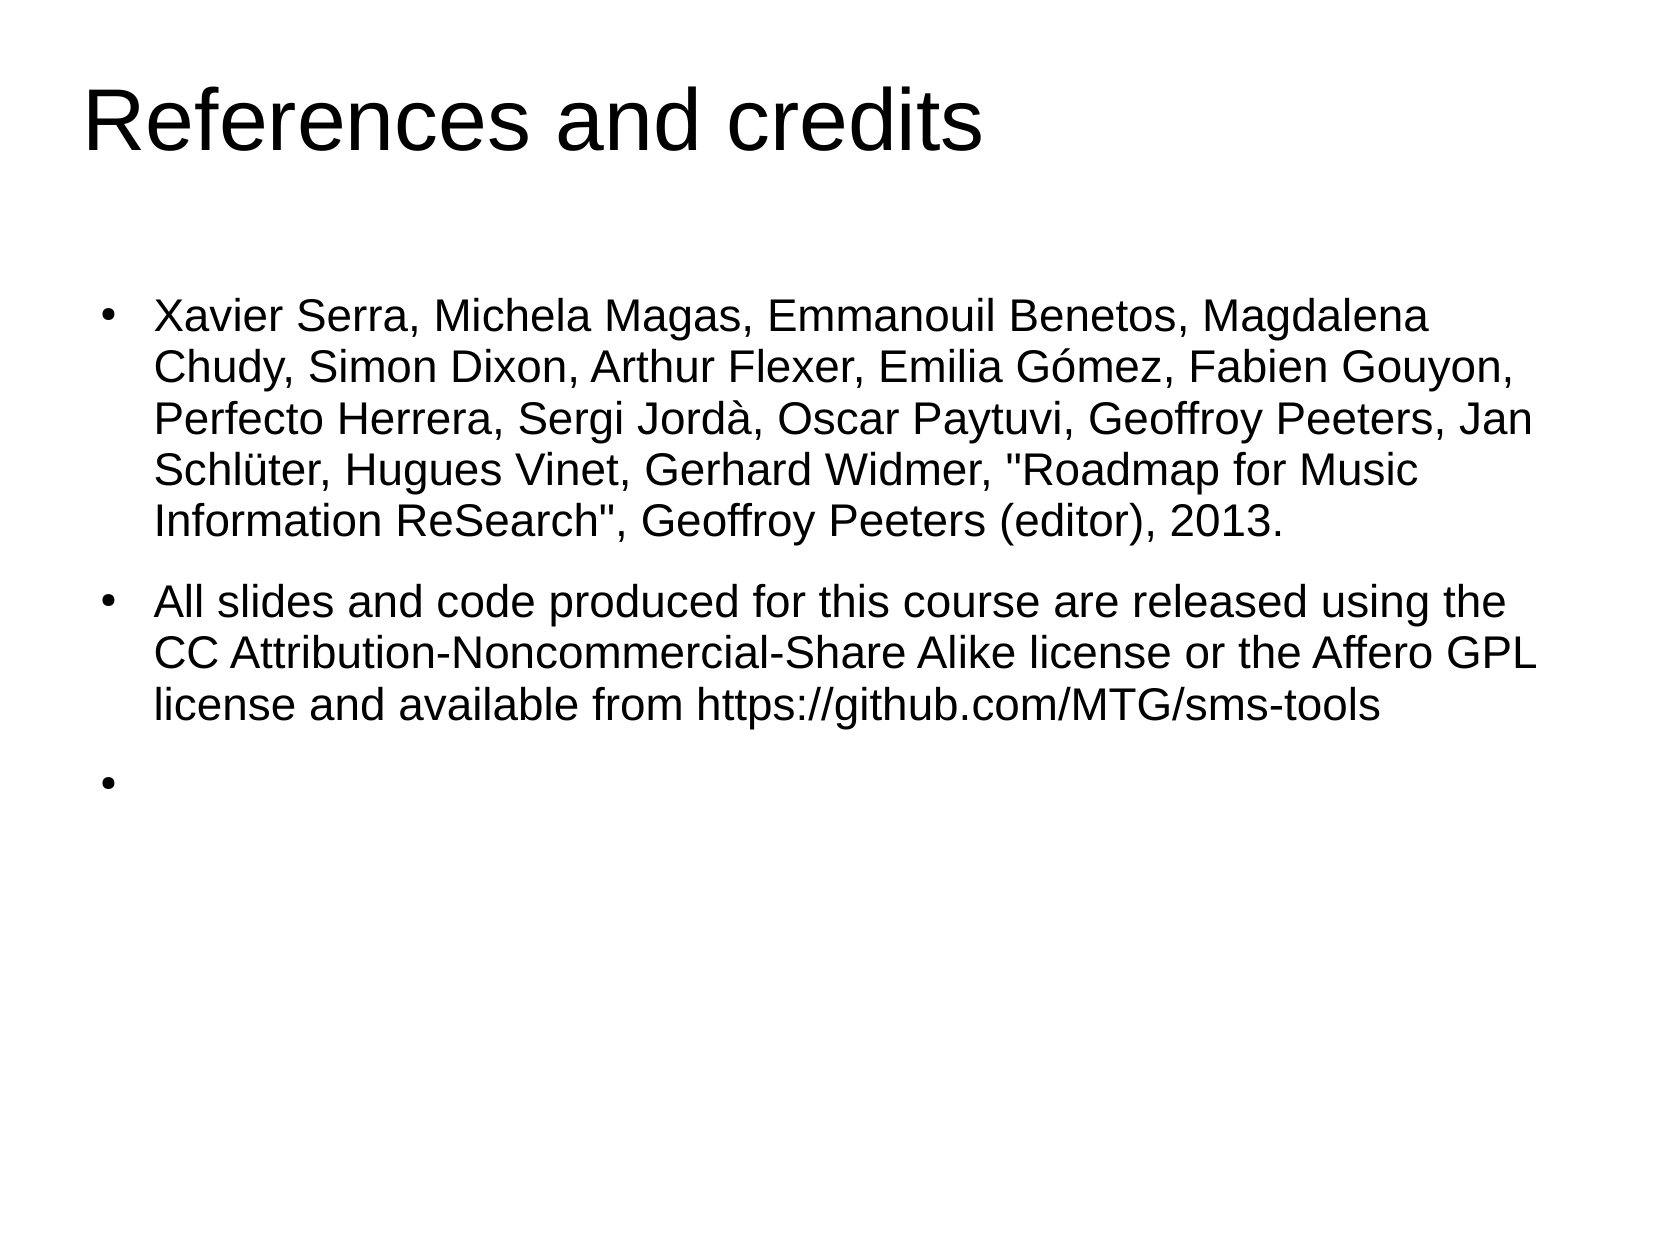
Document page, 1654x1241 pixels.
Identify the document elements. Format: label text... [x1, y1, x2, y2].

list Xavier Serra, Michela Magas, Emmanouil Benetos, Magdalena Chudy, Simon Dixon, Arthur Flexer, Emilia Gómez, Fabien Gouyon, Perfecto Herrera, Sergi Jordà, Oscar Paytuvi, Geoffroy Peeters, Jan Schlüter, Hugues Vinet, Gerhard Widmer, "Roadmap for Music Information ReSearch", Geoffroy Peeters (editor), 2013. All slides and code produced for this course are released using the CC Attribution-Noncommercial-Share Alike license or the Affero GPL license and available from https://github.com/MTG/sms-tools [82, 290, 1571, 1010]
title References and credits [82, 16, 1571, 224]
